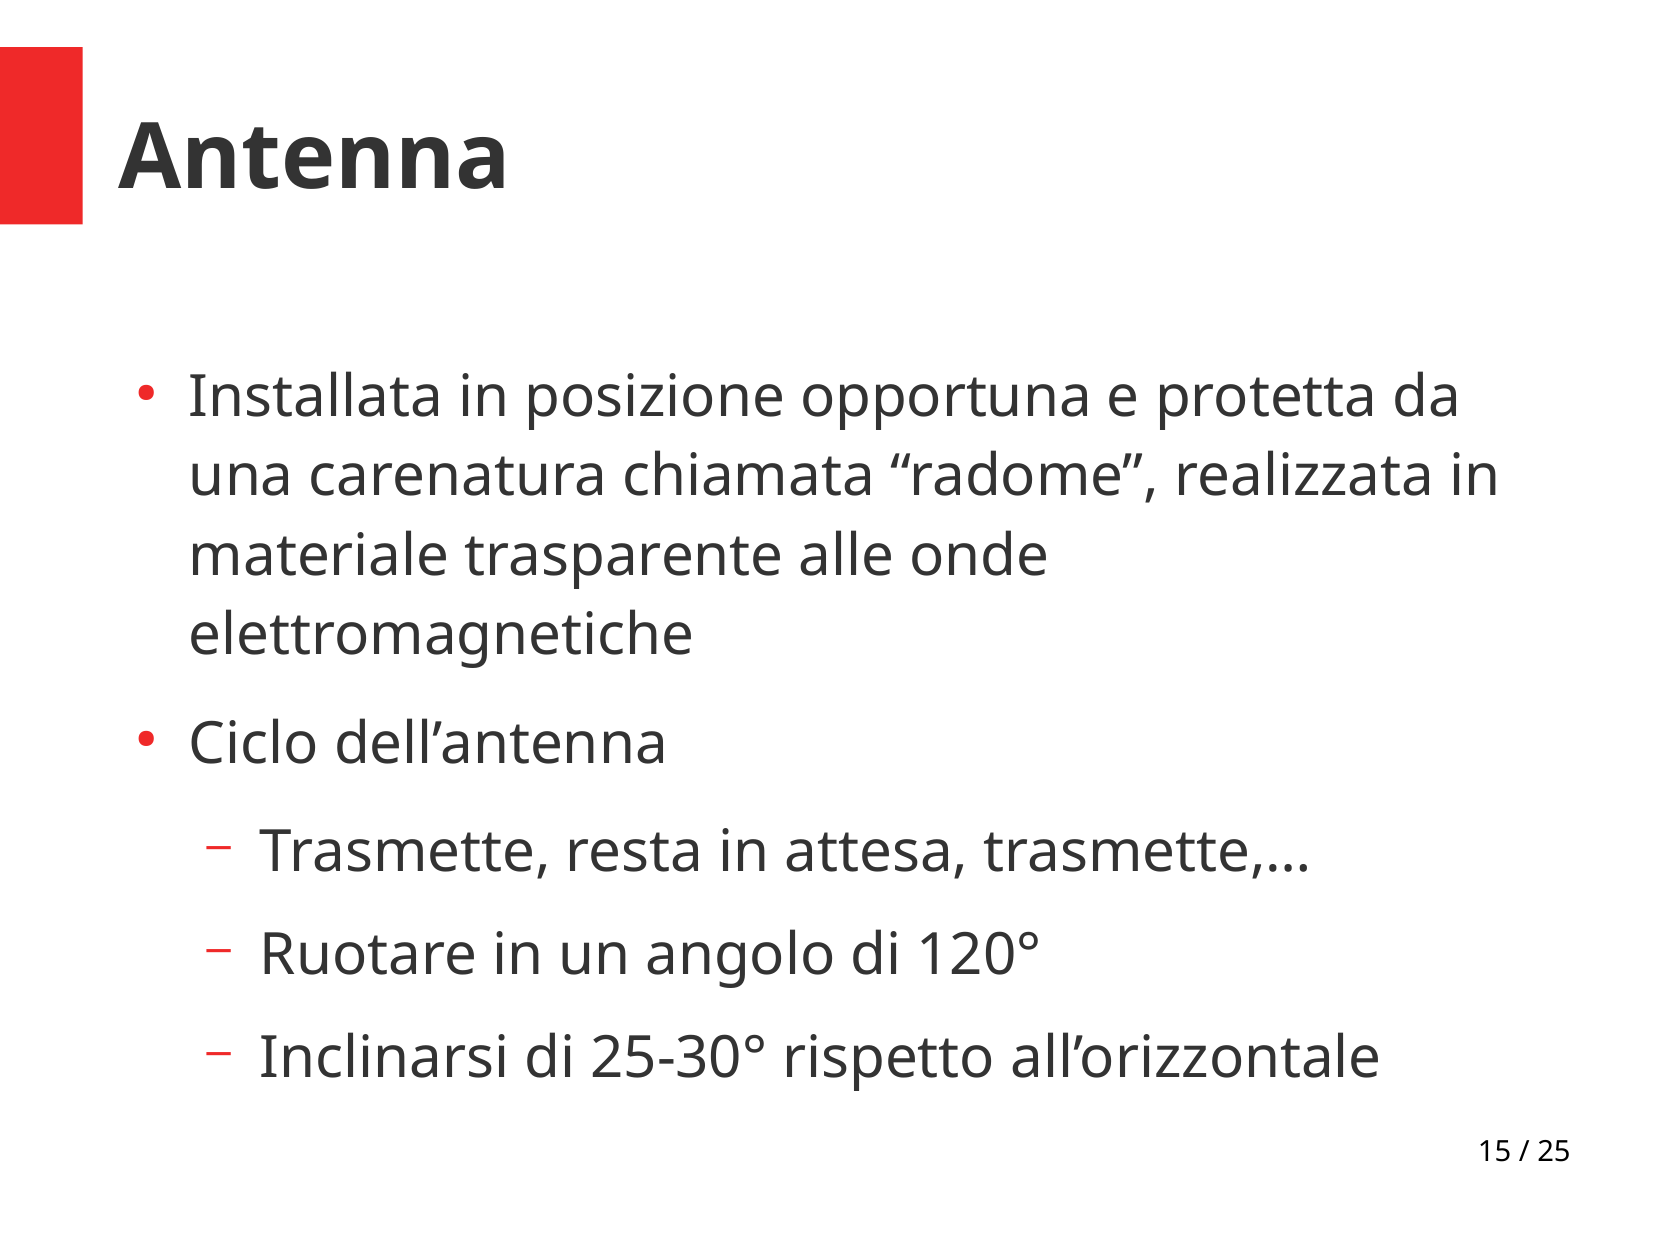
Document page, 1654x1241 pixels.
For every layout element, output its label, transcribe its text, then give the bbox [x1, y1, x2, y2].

title Antenna [118, 49, 1571, 257]
list Installata in posizione opportuna e protetta da una carenatura chiamata “radome”, realizzata in materiale trasparente alle onde elettromagnetiche Ciclo dell’antenna Trasmette, resta in attesa, trasmette,… Ruotare in un angolo di 120° Inclinarsi di 25-30° rispetto all’orizzontale [118, 354, 1536, 1074]
